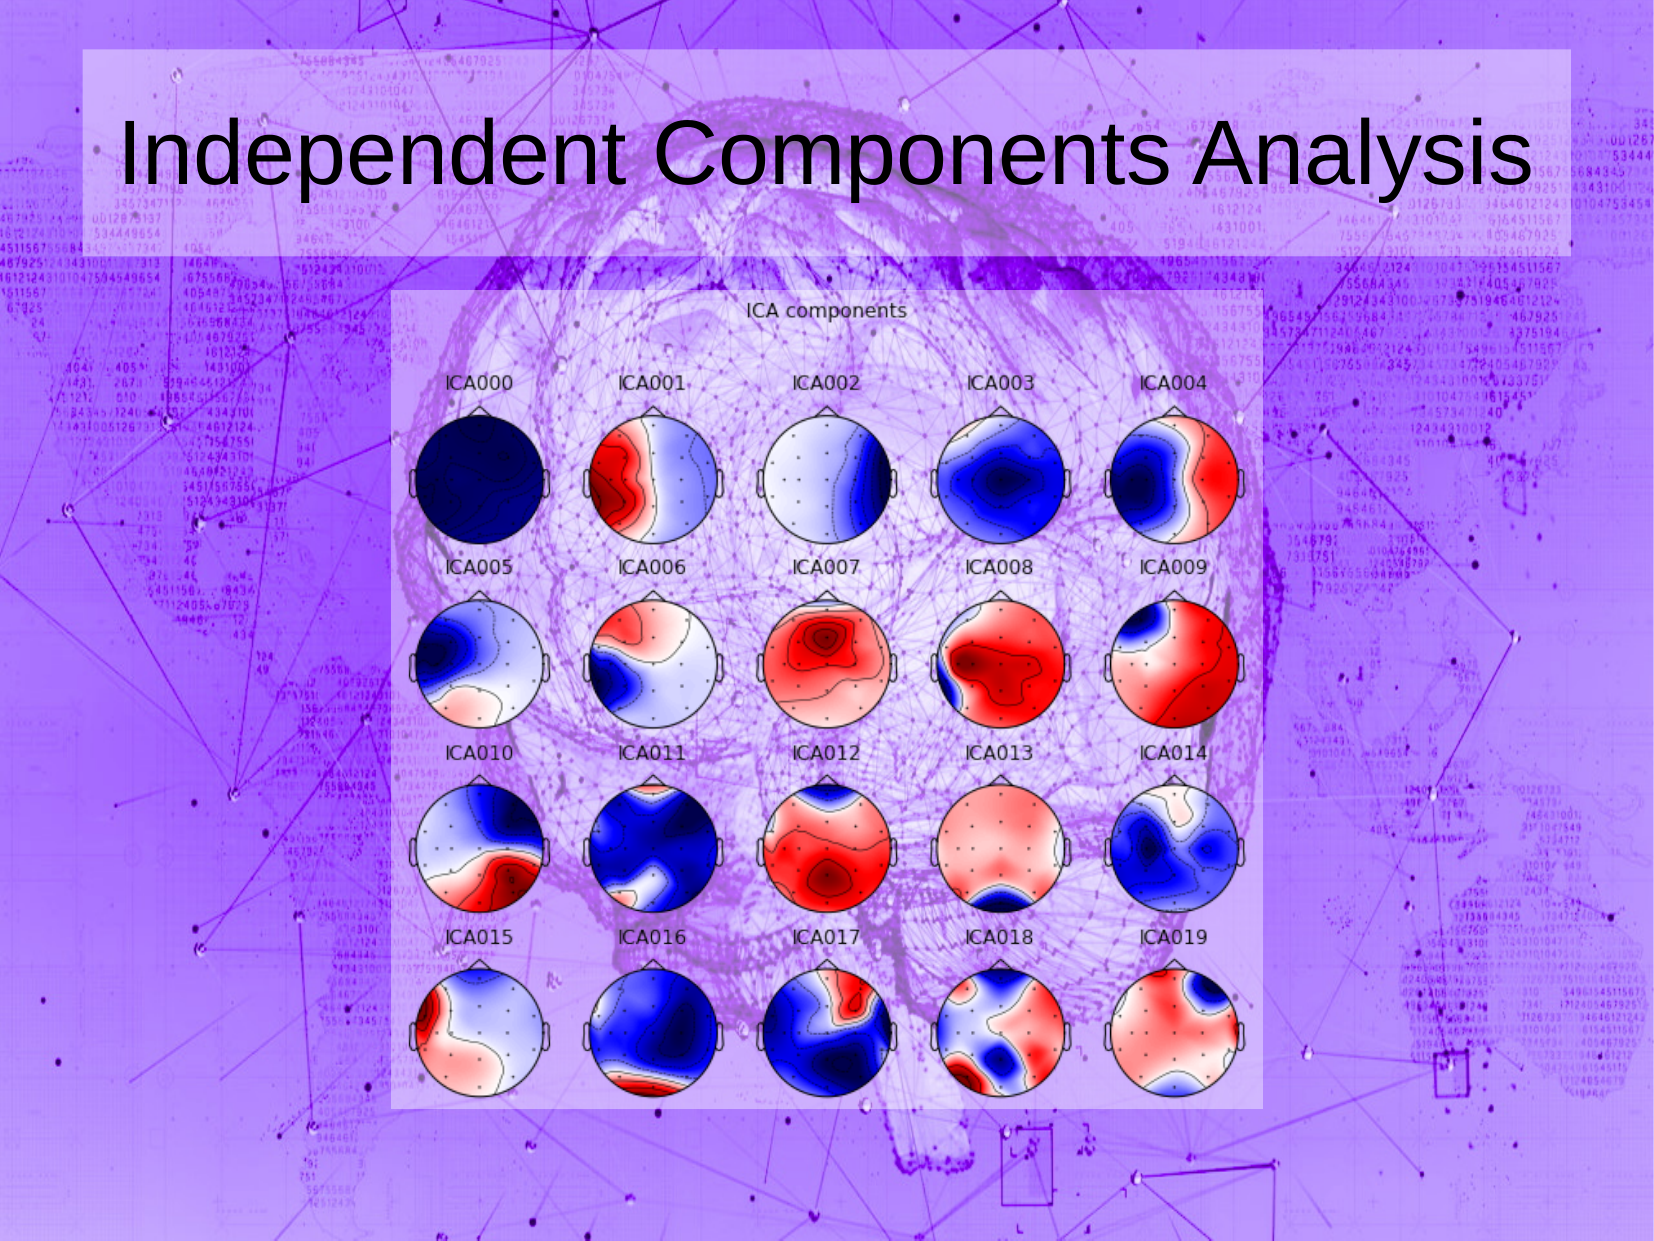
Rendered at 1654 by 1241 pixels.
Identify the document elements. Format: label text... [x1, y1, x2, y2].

picture [0, 0, 1654, 1241]
title Independent Components Analysis [82, 49, 1571, 257]
